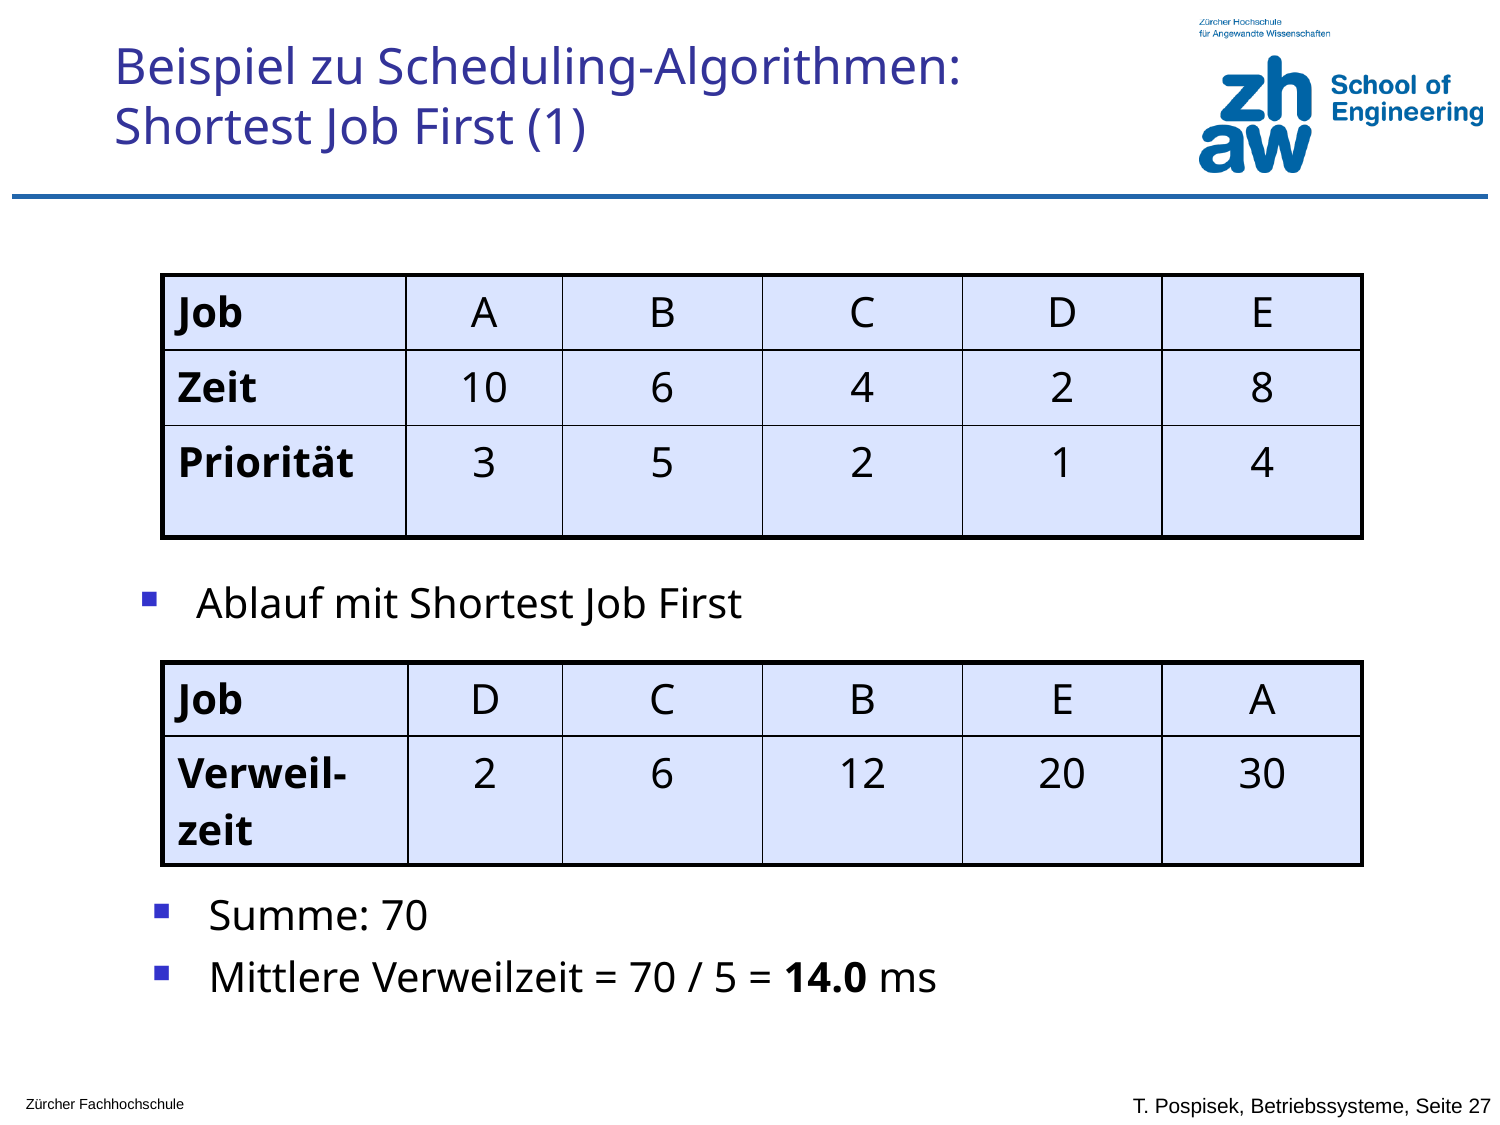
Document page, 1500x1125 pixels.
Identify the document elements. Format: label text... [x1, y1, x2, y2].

table_header C [563, 665, 762, 735]
title Beispiel zu Scheduling-Algorithmen: Shortest Job First (1) [99, 50, 1379, 163]
list Ablauf mit Shortest Job First [125, 575, 1363, 638]
table_header D [409, 665, 562, 735]
table_cell 30 [1163, 737, 1360, 863]
picture [1199, 19, 1483, 173]
table_cell Verweil-zeit [165, 737, 407, 863]
table_cell 20 [963, 737, 1161, 863]
table_header C [763, 277, 962, 349]
table_cell 8 [1163, 351, 1360, 425]
table_cell Zeit [165, 351, 405, 425]
table_header A [407, 277, 562, 349]
table_cell 1 [963, 426, 1161, 535]
table_header A [1163, 665, 1360, 735]
table_cell 2 [963, 351, 1161, 425]
table_header Job [165, 277, 405, 349]
table_cell 3 [407, 426, 562, 535]
table_cell 6 [563, 737, 762, 863]
table_header B [763, 665, 962, 735]
table_cell 10 [407, 351, 562, 425]
table_cell 5 [563, 426, 762, 535]
table_header Job [165, 665, 407, 735]
table_header D [963, 277, 1161, 349]
table_cell 12 [763, 737, 962, 863]
table_header B [563, 277, 762, 349]
table_cell 2 [409, 737, 562, 863]
table_cell 4 [763, 351, 962, 425]
table_cell 4 [1163, 426, 1360, 535]
text_box Summe: 70 Mittlere Verweilzeit = 70 / 5 = 14.0 ms [137, 887, 1375, 950]
table_cell Priorität [165, 426, 405, 535]
table_cell 2 [763, 426, 962, 535]
table_cell 6 [563, 351, 762, 425]
table_header E [1163, 277, 1360, 349]
table_header E [963, 665, 1161, 735]
